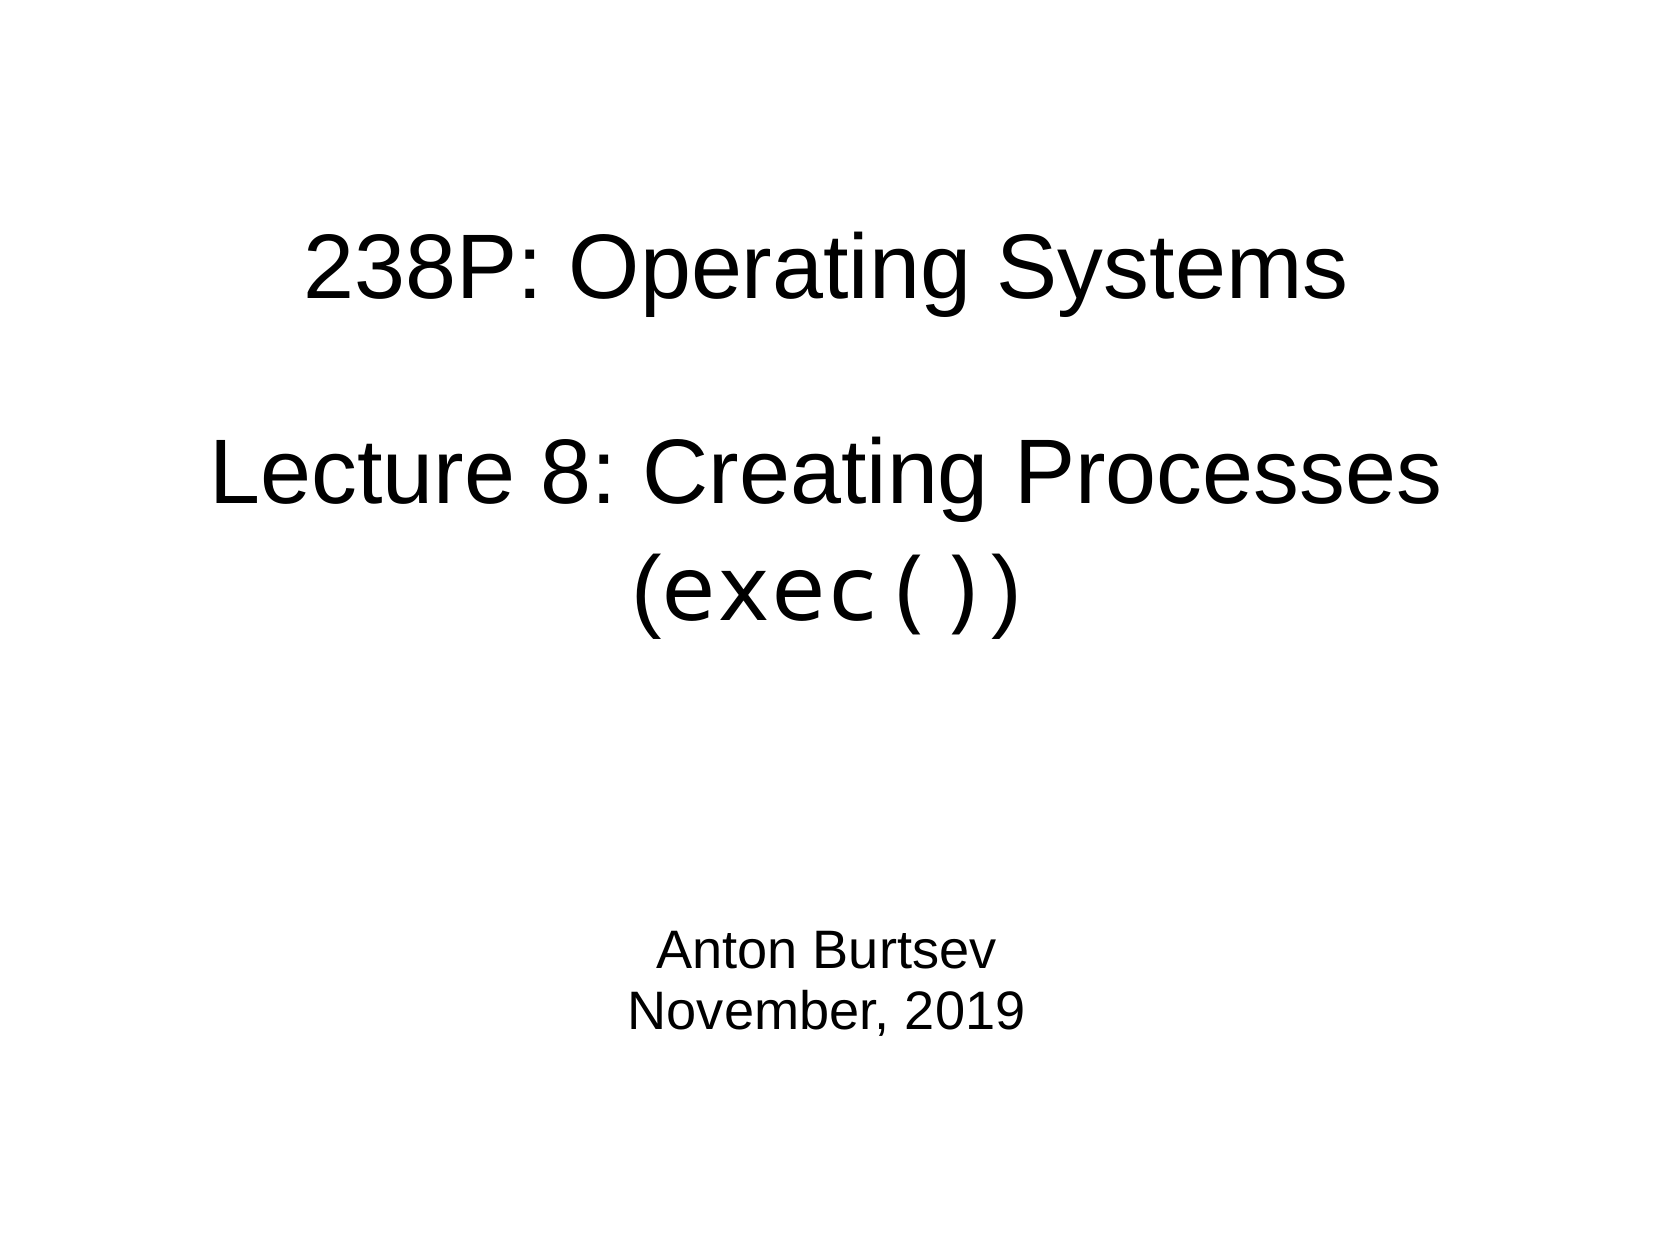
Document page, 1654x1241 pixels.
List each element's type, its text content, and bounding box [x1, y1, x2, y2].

title 238P: Operating Systems Lecture 8: Creating Processes (exec()) [82, 113, 1571, 637]
subtitle Anton Burtsev November, 2019 [82, 637, 1571, 1109]
